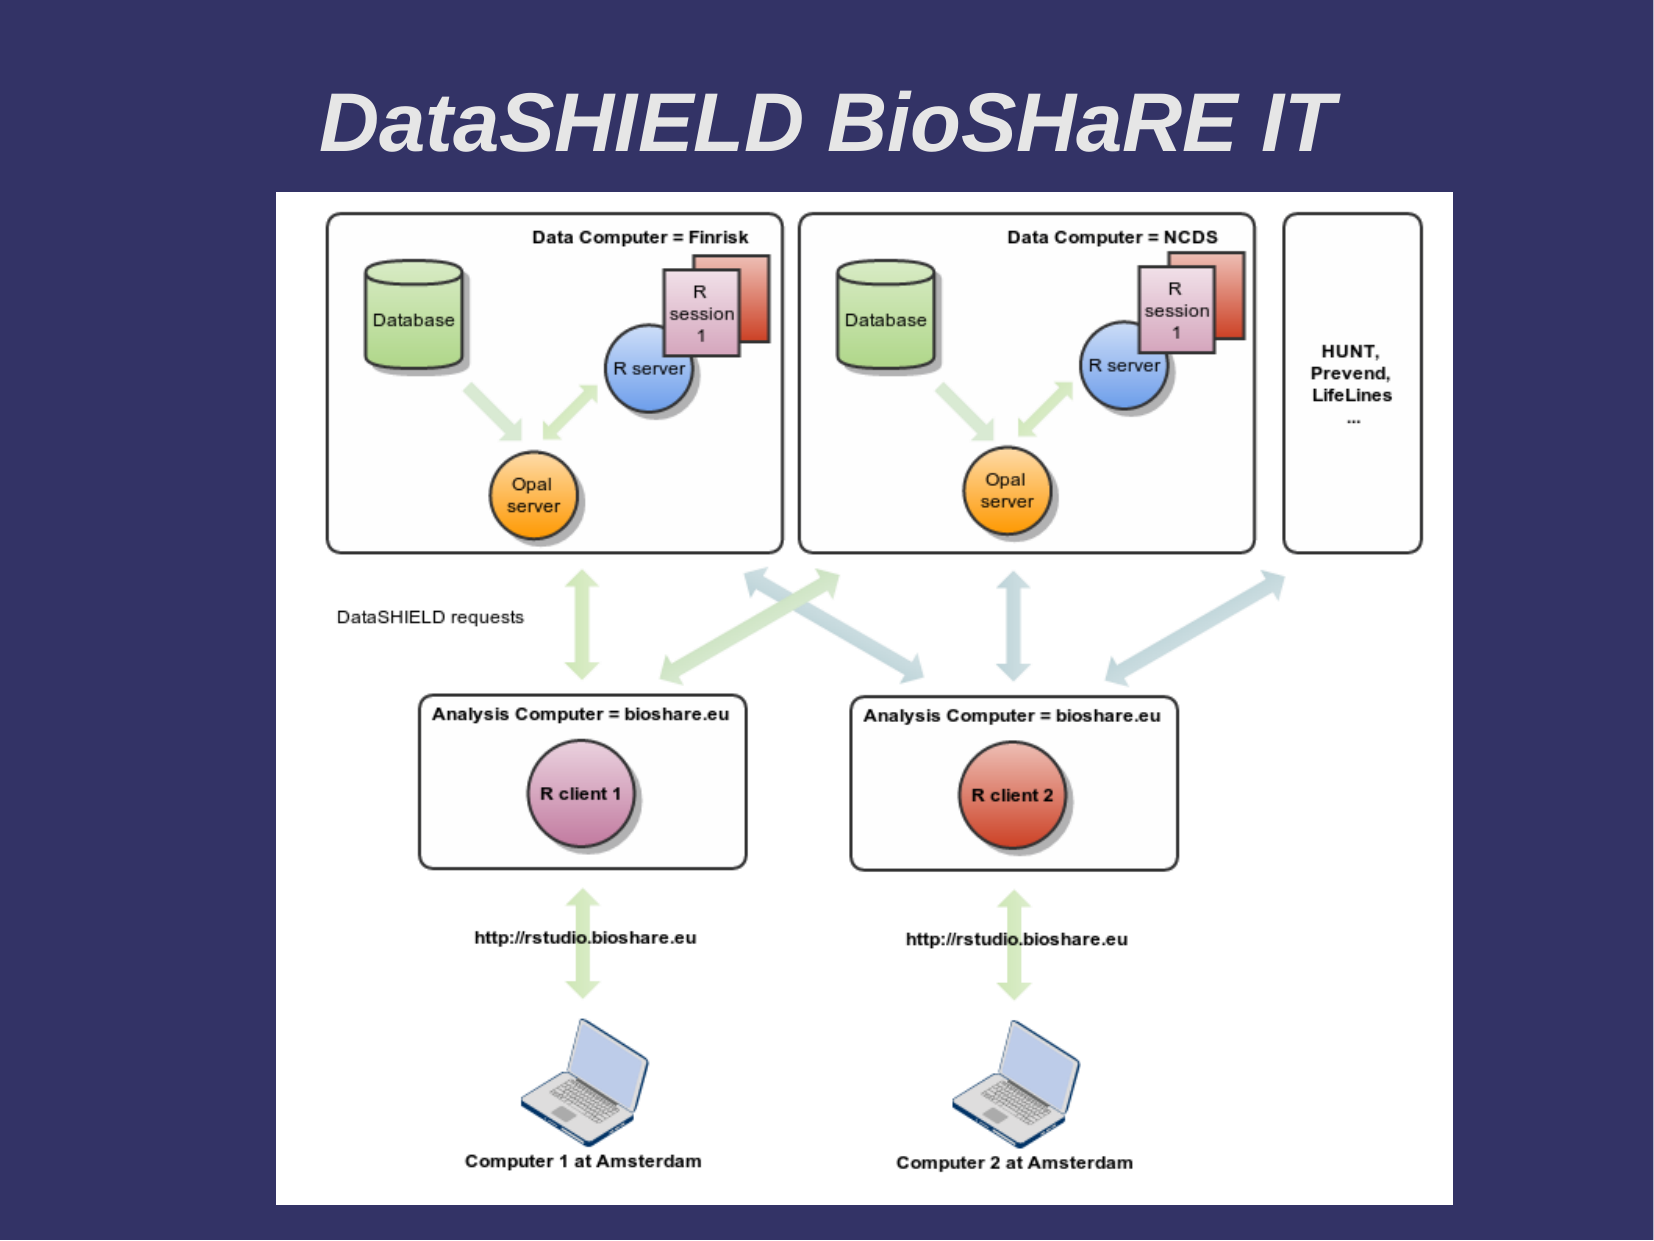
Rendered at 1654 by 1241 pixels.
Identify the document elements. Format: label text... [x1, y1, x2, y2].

title DataSHIELD BioSHaRE IT [121, 19, 1534, 227]
picture [276, 192, 1453, 1205]
